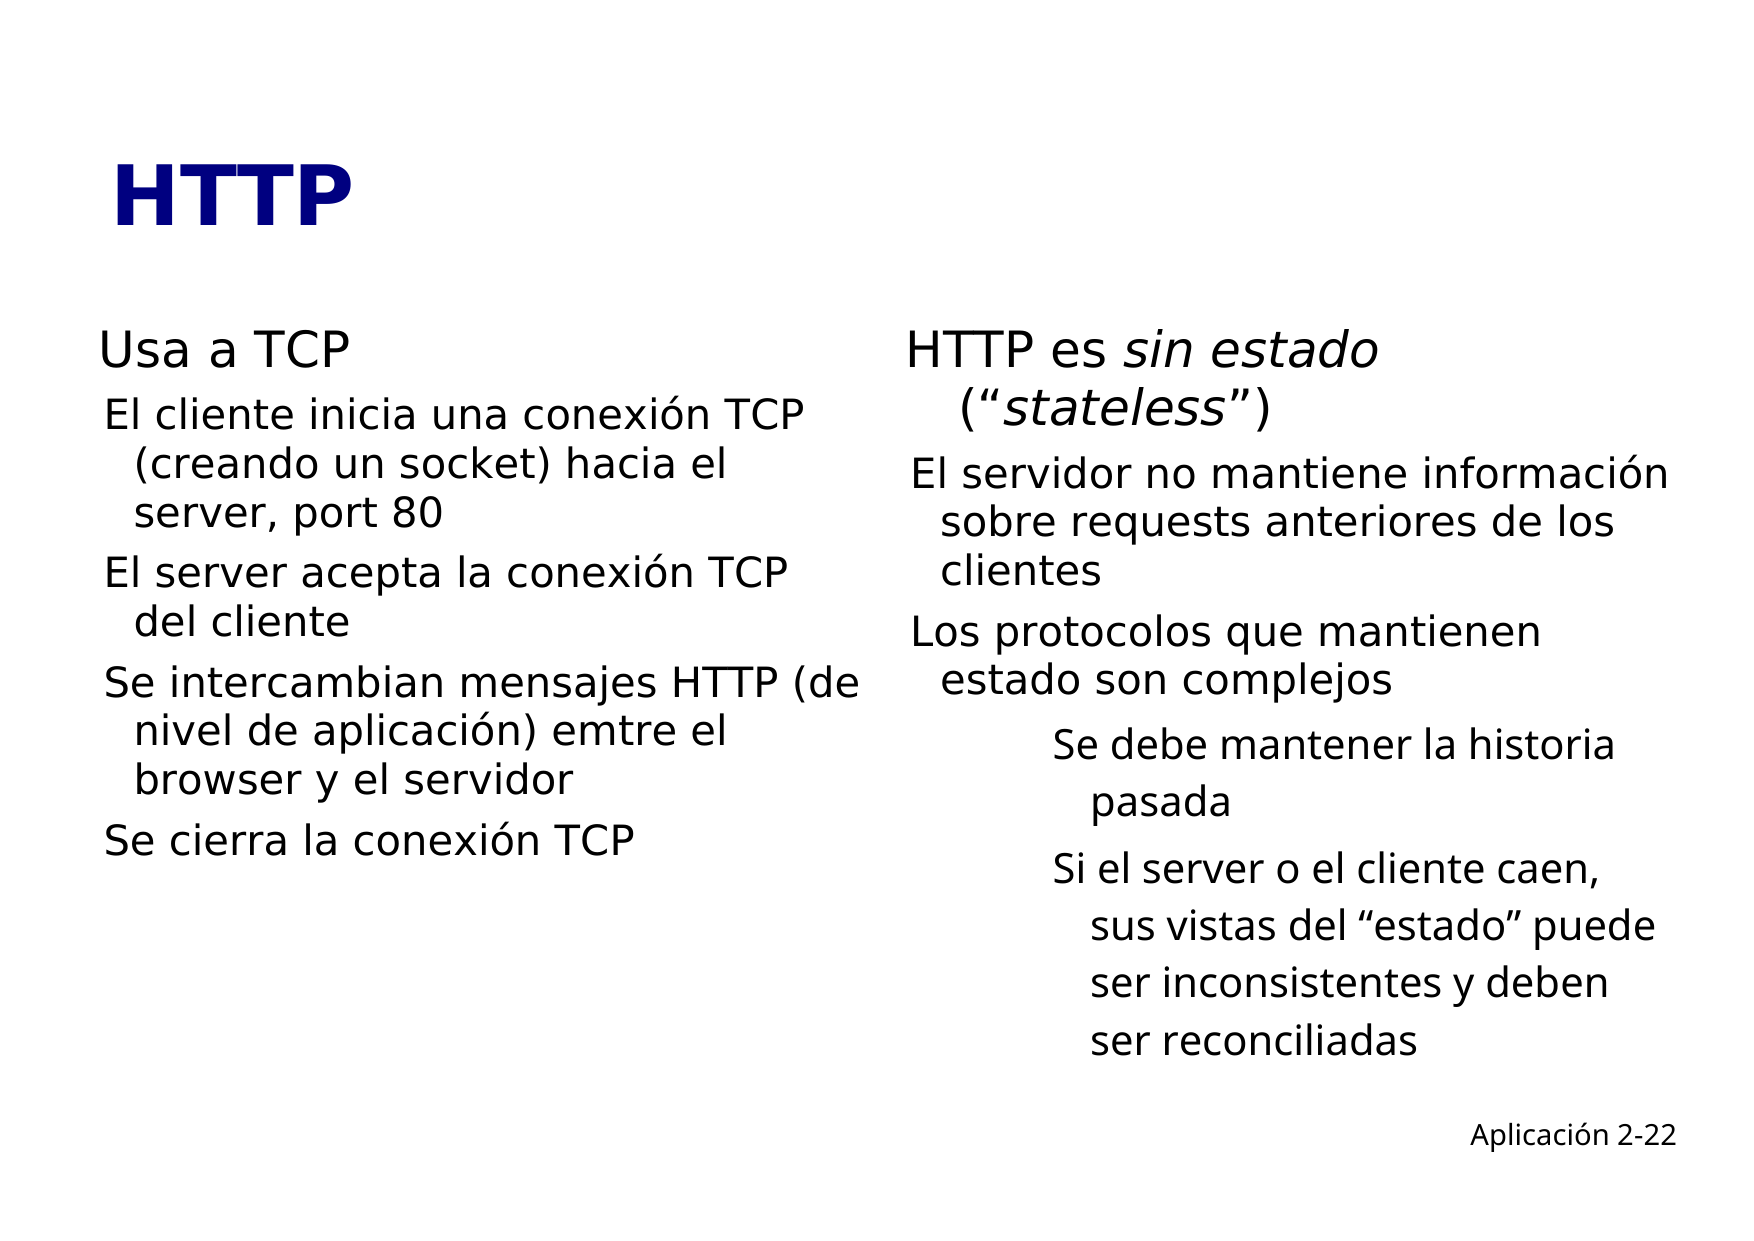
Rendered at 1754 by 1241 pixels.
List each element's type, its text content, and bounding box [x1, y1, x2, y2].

title HTTP [95, 88, 1671, 305]
list HTTP es sin estado (“stateless”) El servidor no mantiene información sobre requests anteriores de los clientes Los protocolos que mantienen estado son complejos Se debe mantener la historia pasada Si el server o el cliente caen, sus vistas del “estado” puede ser inconsistentes y deben ser reconciliadas [902, 320, 1672, 1143]
list Usa a TCP El cliente inicia una conexión TCP (creando un socket) hacia el server, port 80 El server acepta la conexión TCP del cliente Se intercambian mensajes HTTP (de nivel de aplicación) emtre el browser y el servidor Se cierra la conexión TCP [95, 320, 865, 1015]
